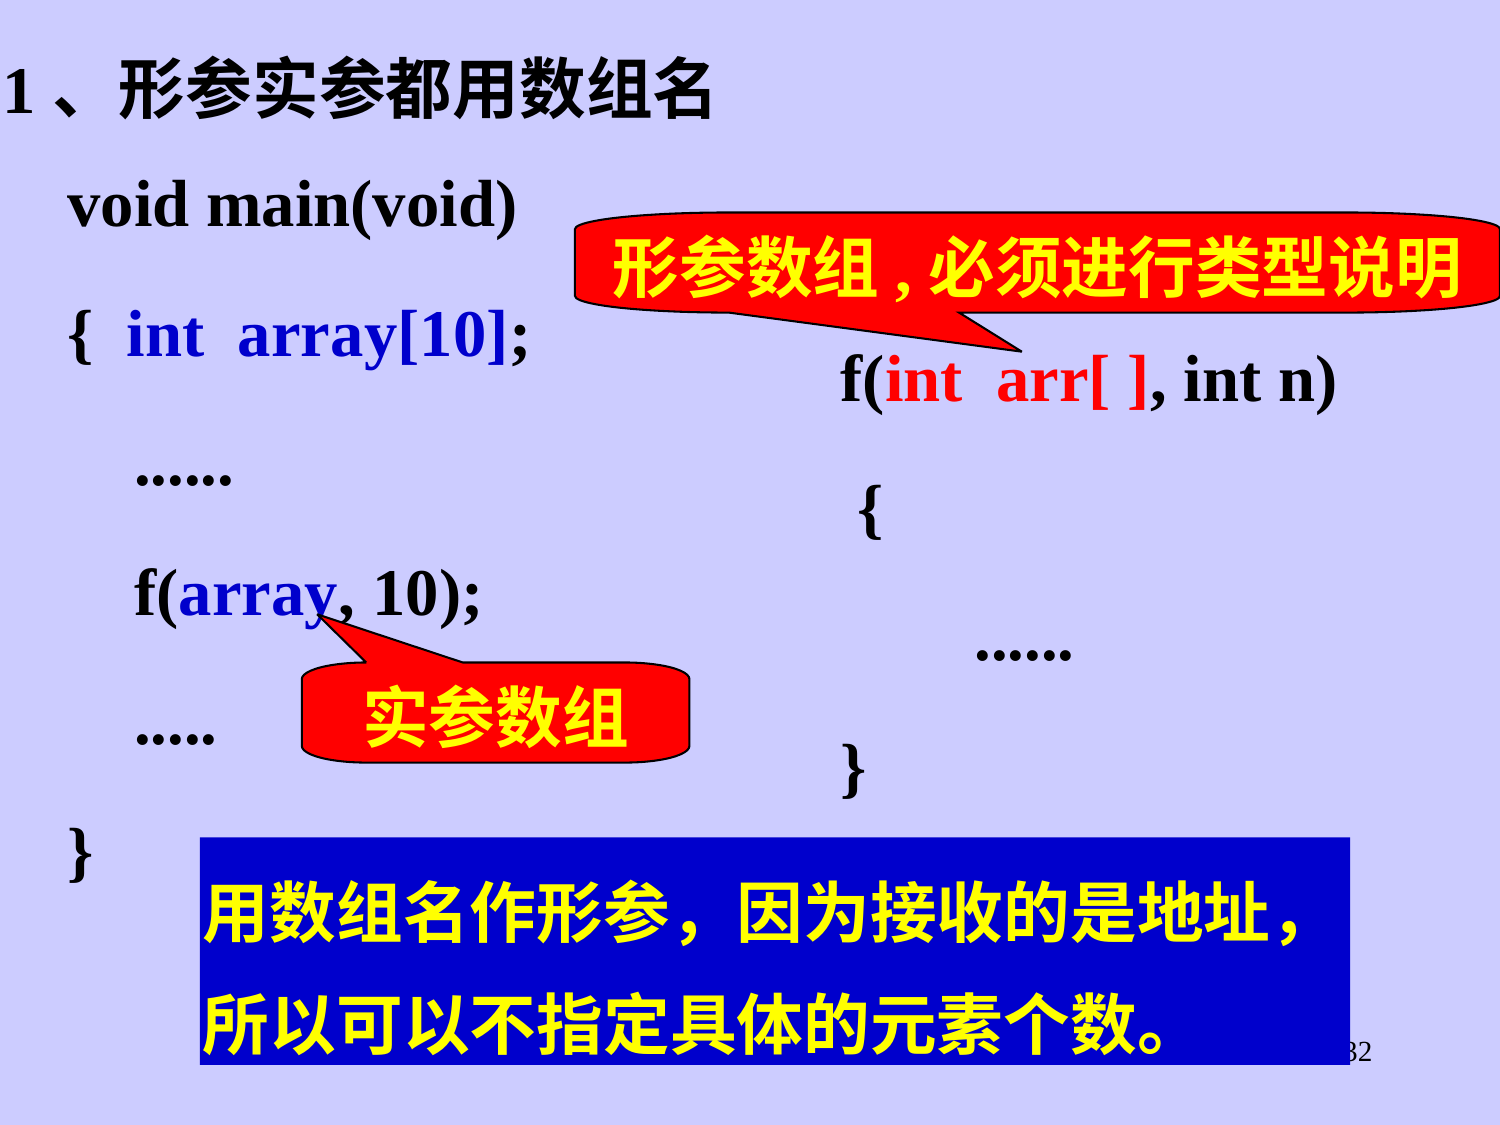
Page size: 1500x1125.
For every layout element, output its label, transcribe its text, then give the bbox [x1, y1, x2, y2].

text_box 形参数组,必须进行类型说明 [574, 212, 1500, 352]
text_box 用数组名作形参，因为接收的是地址，所以可以不指定具体的元素个数。 [199, 837, 1351, 1065]
text_box <编号> [1074, 1025, 1388, 1101]
text_box f(int arr[ ], int n) { ...... } [837, 324, 1427, 806]
text_box 实参数组 [301, 614, 690, 763]
text_box 1、形参实参都用数组名 [0, 37, 976, 130]
text_box void main(void) { int array[10]; ...... f(array, 10); ..... } [64, 149, 654, 890]
